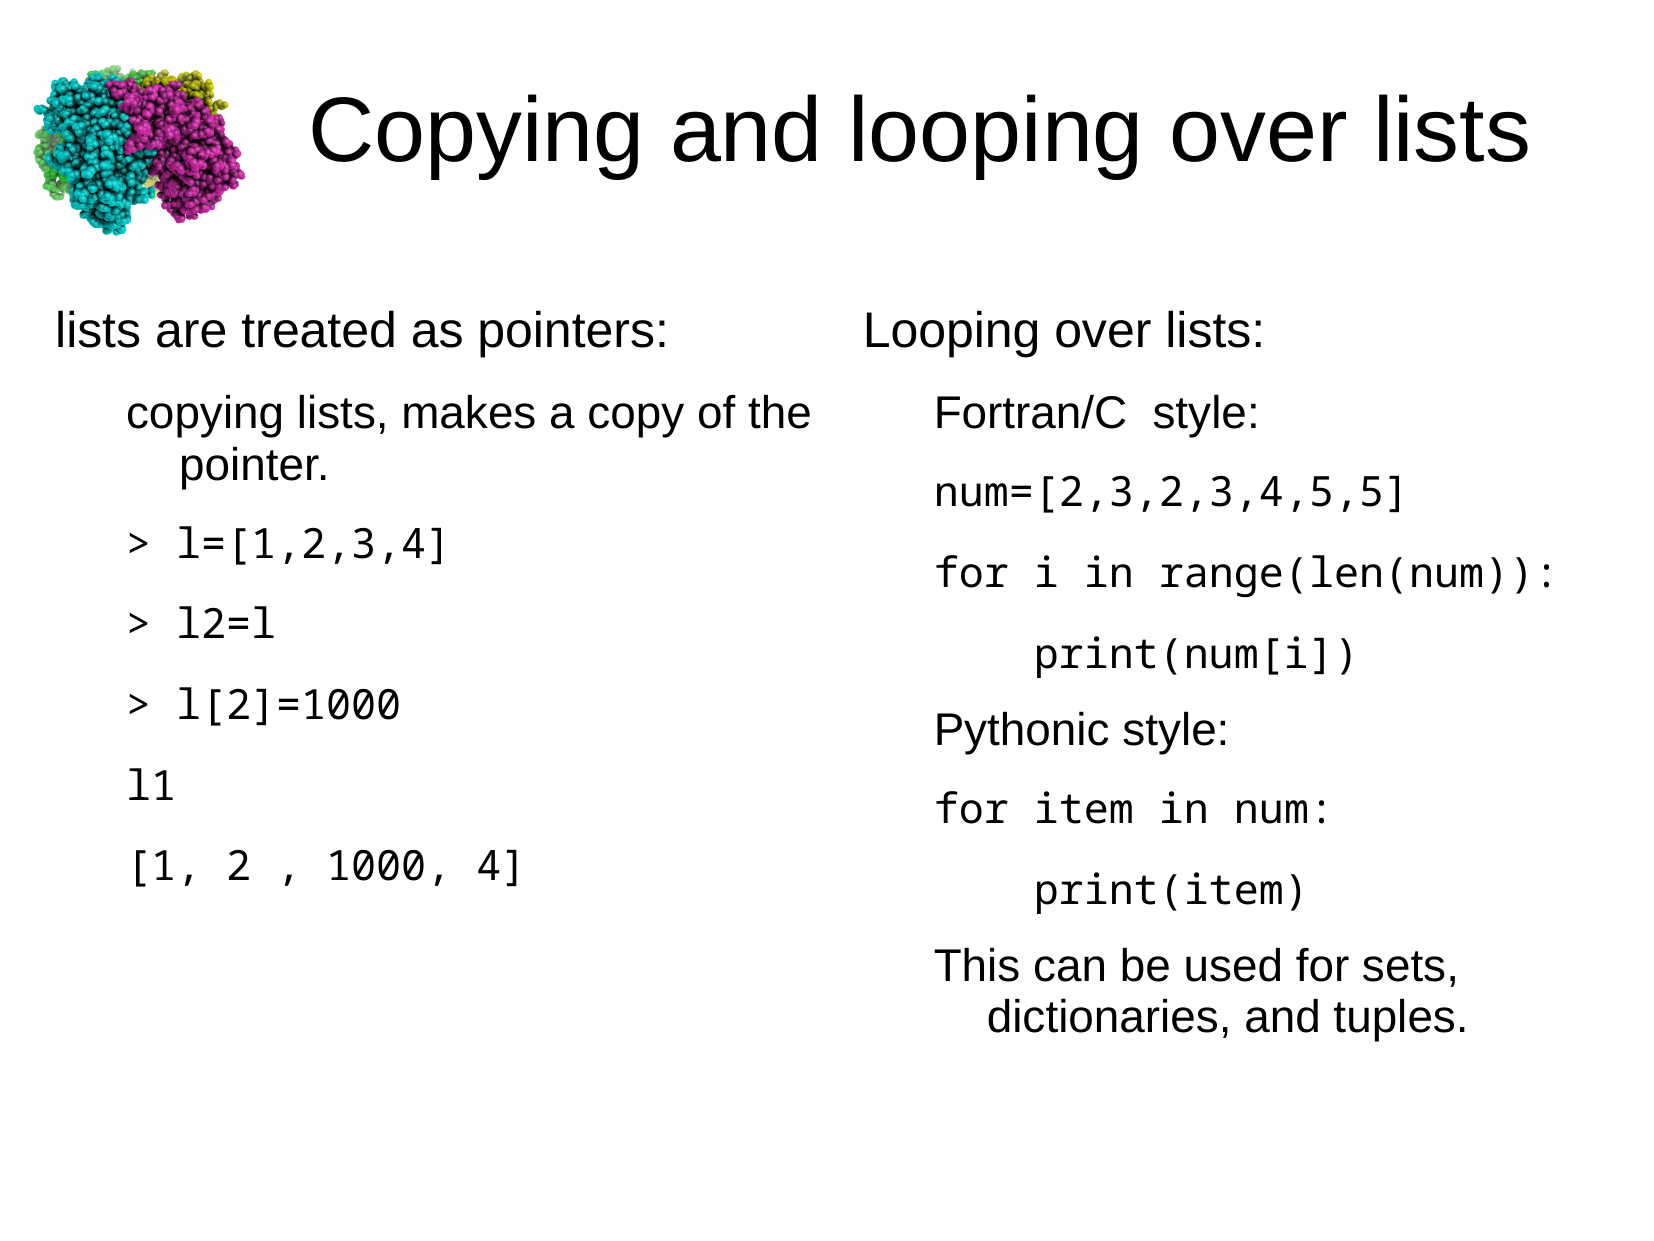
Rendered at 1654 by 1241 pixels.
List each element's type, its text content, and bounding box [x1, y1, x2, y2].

list Looping over lists: Fortran/C style: num=[2,3,2,3,4,5,5] for i in range(len(num)): print(num[i]) Pythonic style: for item in num: print(item) This can be used for sets, dictionaries, and tuples. [845, 302, 1576, 1106]
list lists are treated as pointers: copying lists, makes a copy of the pointer. > l=[1,2,3,4] > l2=l > l[2]=1000 l1 [1, 2 , 1000, 4] [37, 302, 826, 1106]
picture [27, 59, 253, 240]
title Copying and looping over lists [270, 25, 1571, 233]
